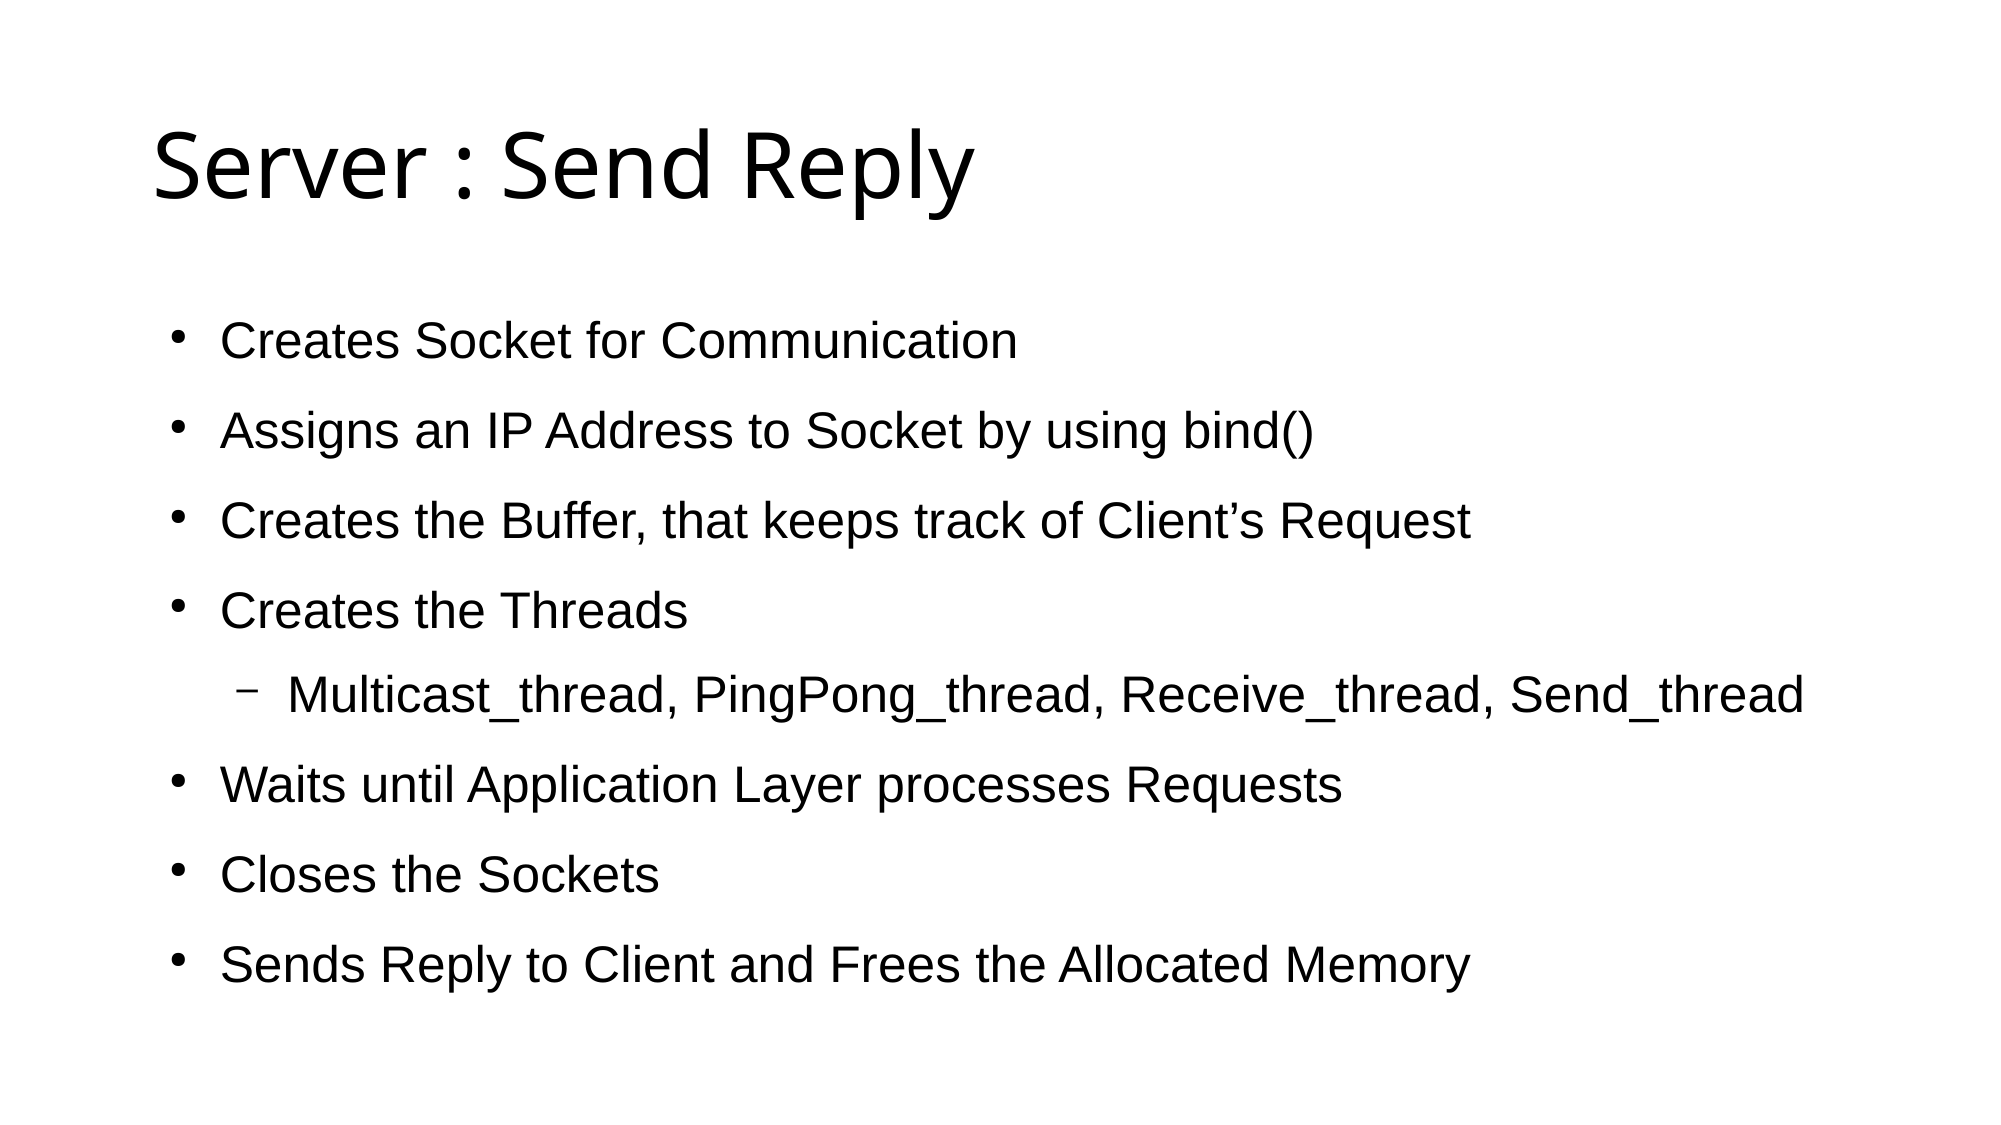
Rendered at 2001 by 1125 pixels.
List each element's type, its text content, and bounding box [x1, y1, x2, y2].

list Creates Socket for Communication Assigns an IP Address to Socket by using bind() Creates the Buffer, that keeps track of Client’s Request Creates the Threads Multicast_thread, PingPong_thread, Receive_thread, Send_thread Waits until Application Layer processes Requests Closes the Sockets Sends Reply to Client and Frees the Allocated Memory [137, 299, 1863, 1014]
title Server : Send Reply [137, 59, 1863, 278]
